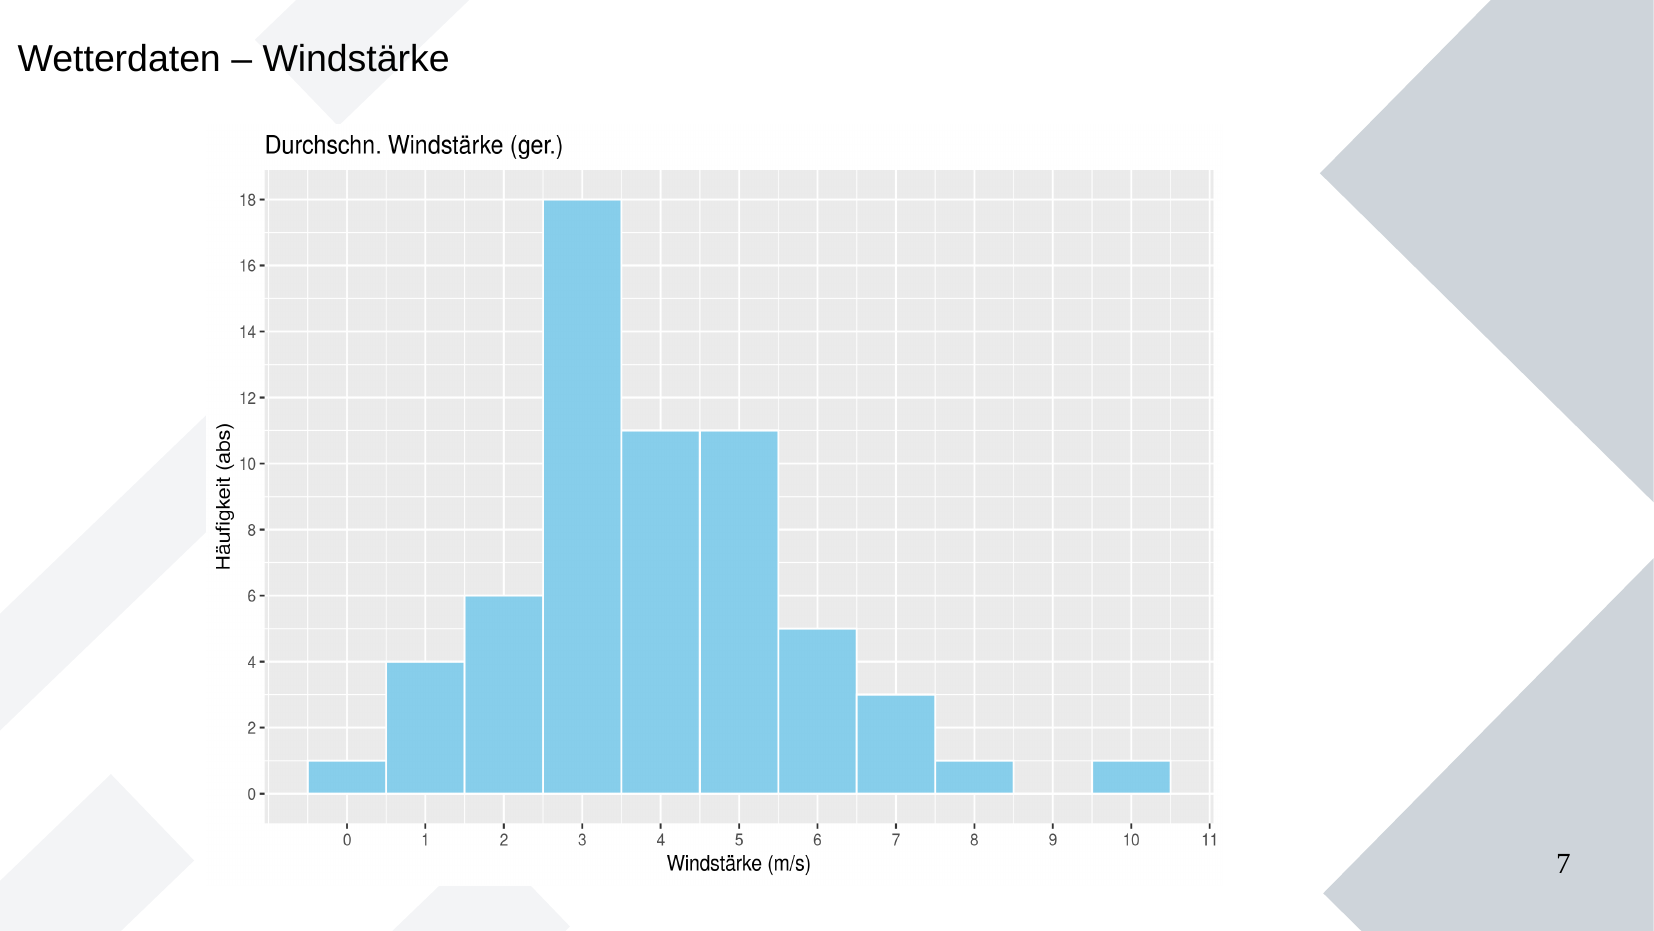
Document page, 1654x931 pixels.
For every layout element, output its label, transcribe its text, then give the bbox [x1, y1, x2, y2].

picture [206, 124, 1223, 886]
title Wetterdaten – Windstärke [17, 27, 1506, 89]
